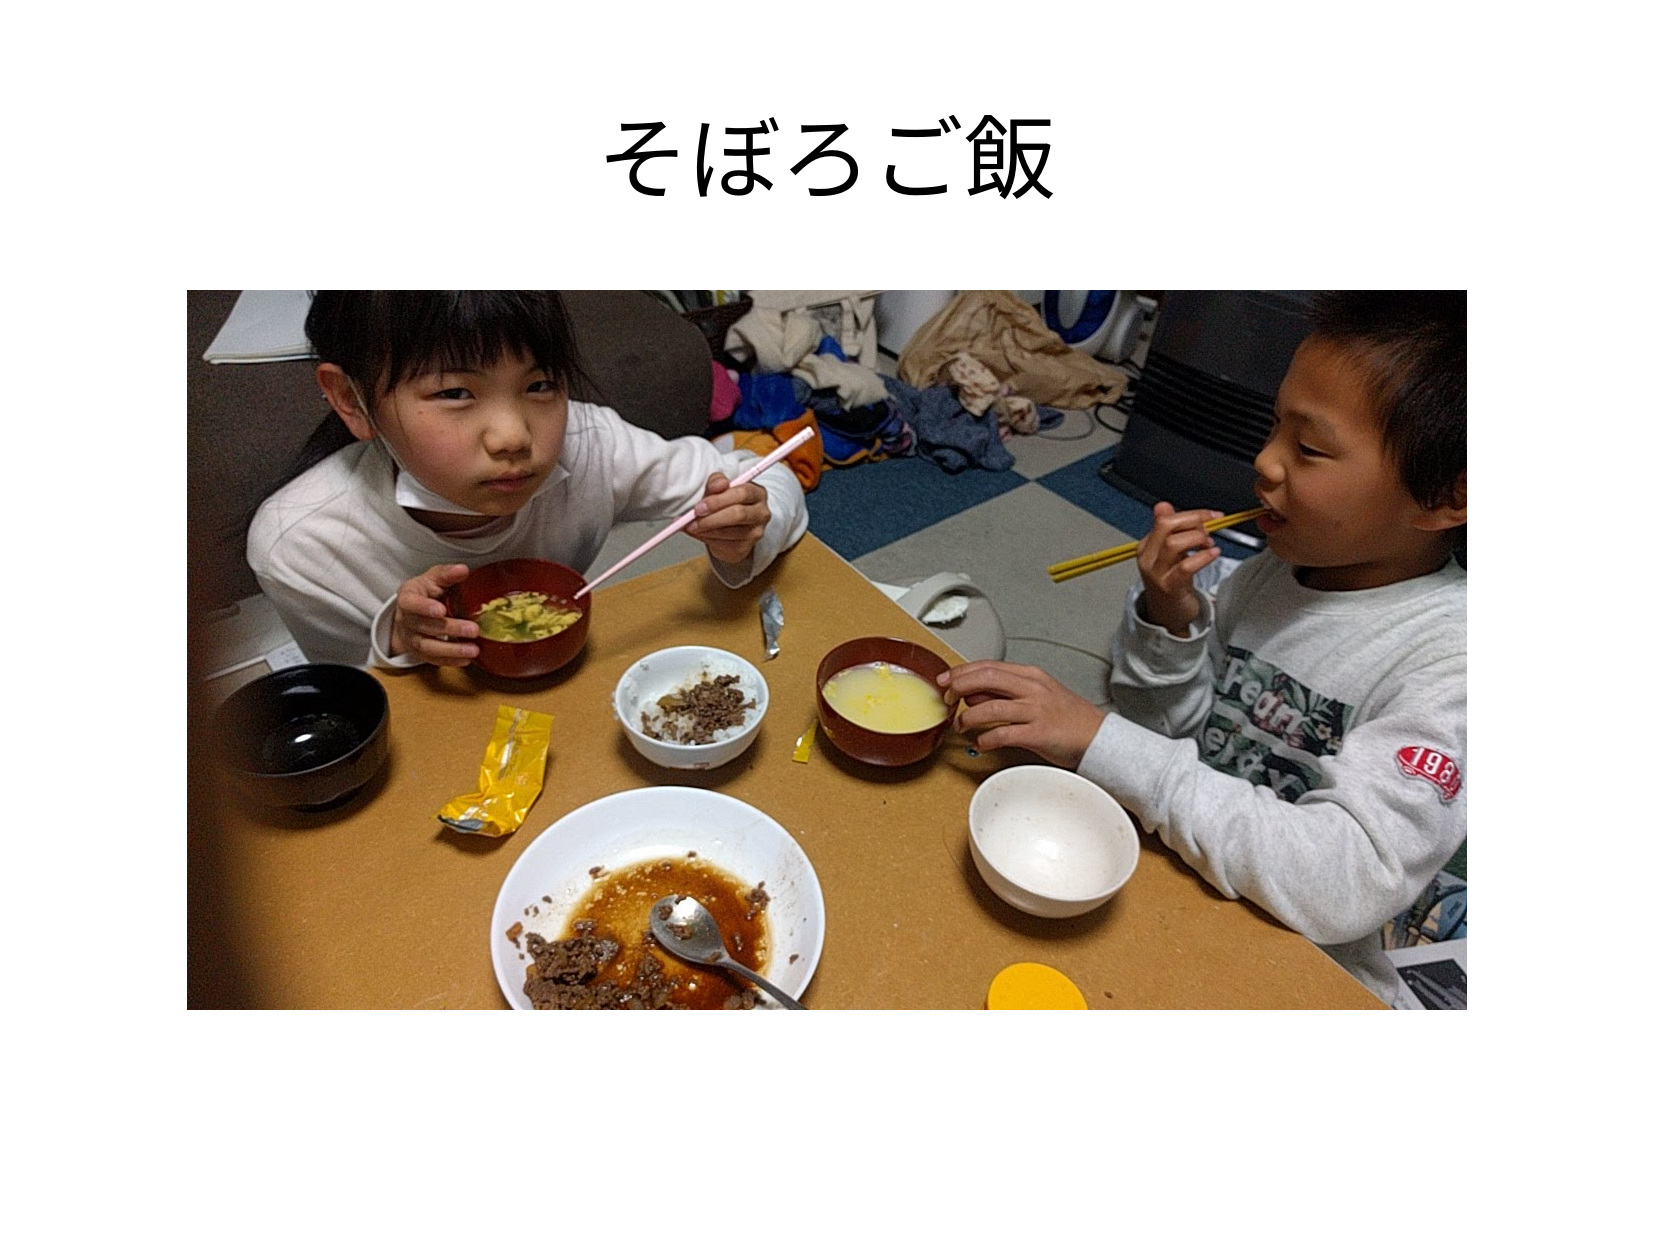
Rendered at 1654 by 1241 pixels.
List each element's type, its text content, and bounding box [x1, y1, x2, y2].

picture [187, 290, 1467, 1010]
title そぼろご飯 [82, 49, 1571, 257]
